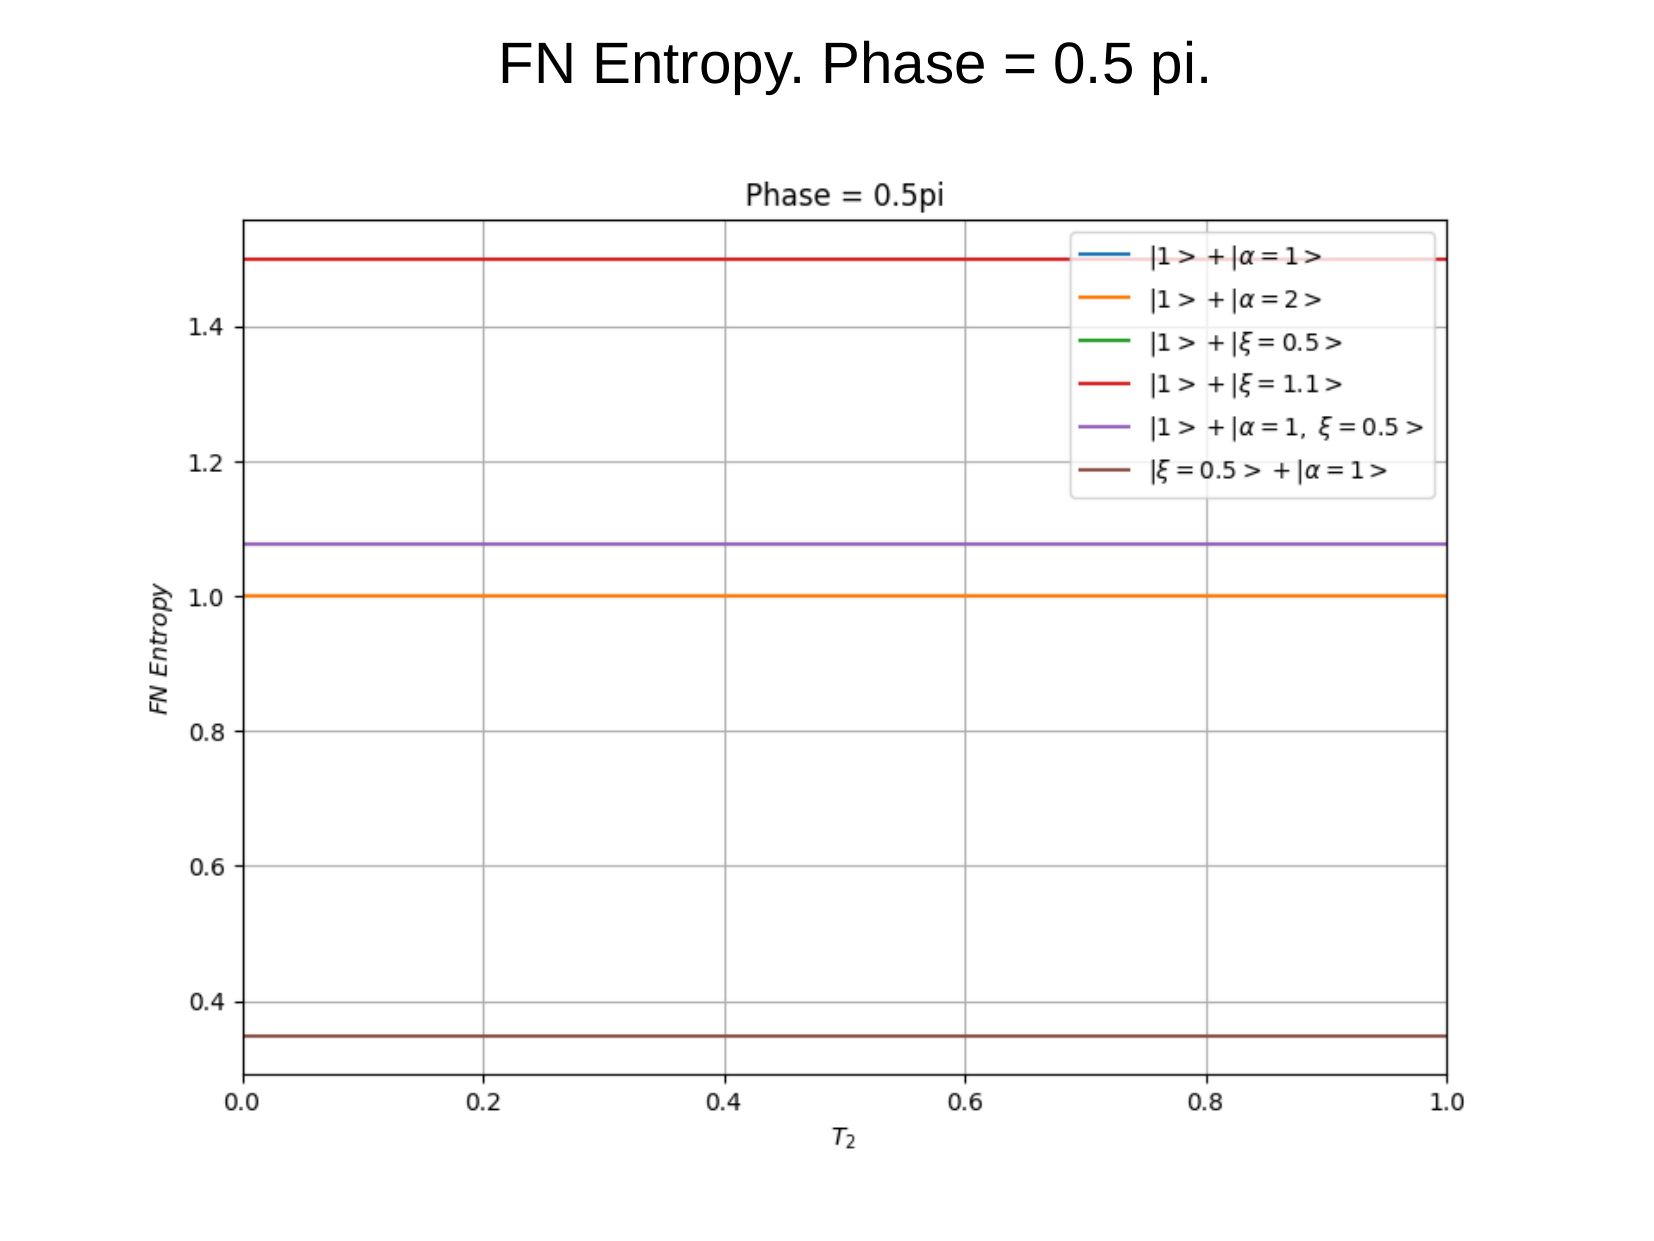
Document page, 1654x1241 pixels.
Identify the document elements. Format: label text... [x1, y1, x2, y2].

text_box FN Entropy. Phase = 0.5 pi. [484, 23, 1288, 107]
picture [129, 165, 1503, 1158]
